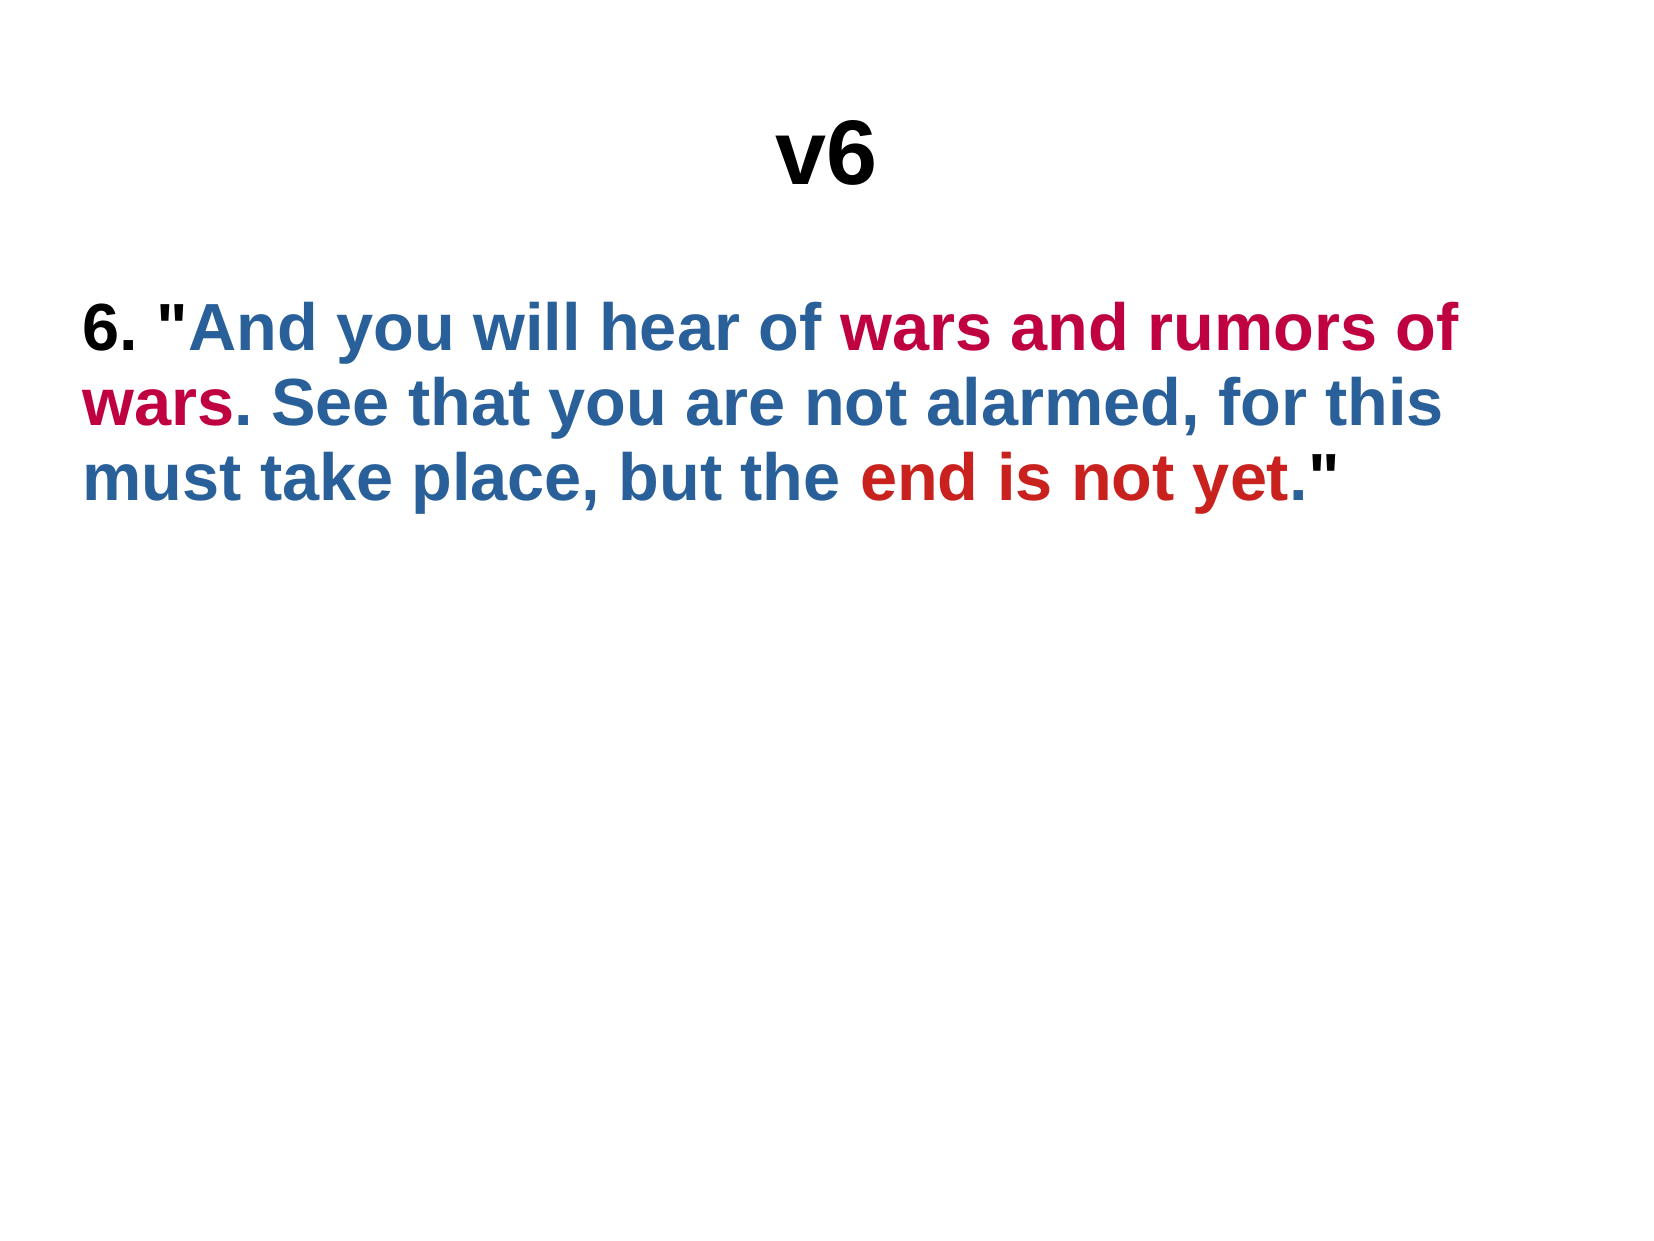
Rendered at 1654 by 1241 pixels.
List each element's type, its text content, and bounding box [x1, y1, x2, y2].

list 6. "And you will hear of wars and rumors of wars. See that you are not alarmed, for this must take place, but the end is not yet." [82, 290, 1571, 1010]
title v6 [82, 49, 1571, 257]
